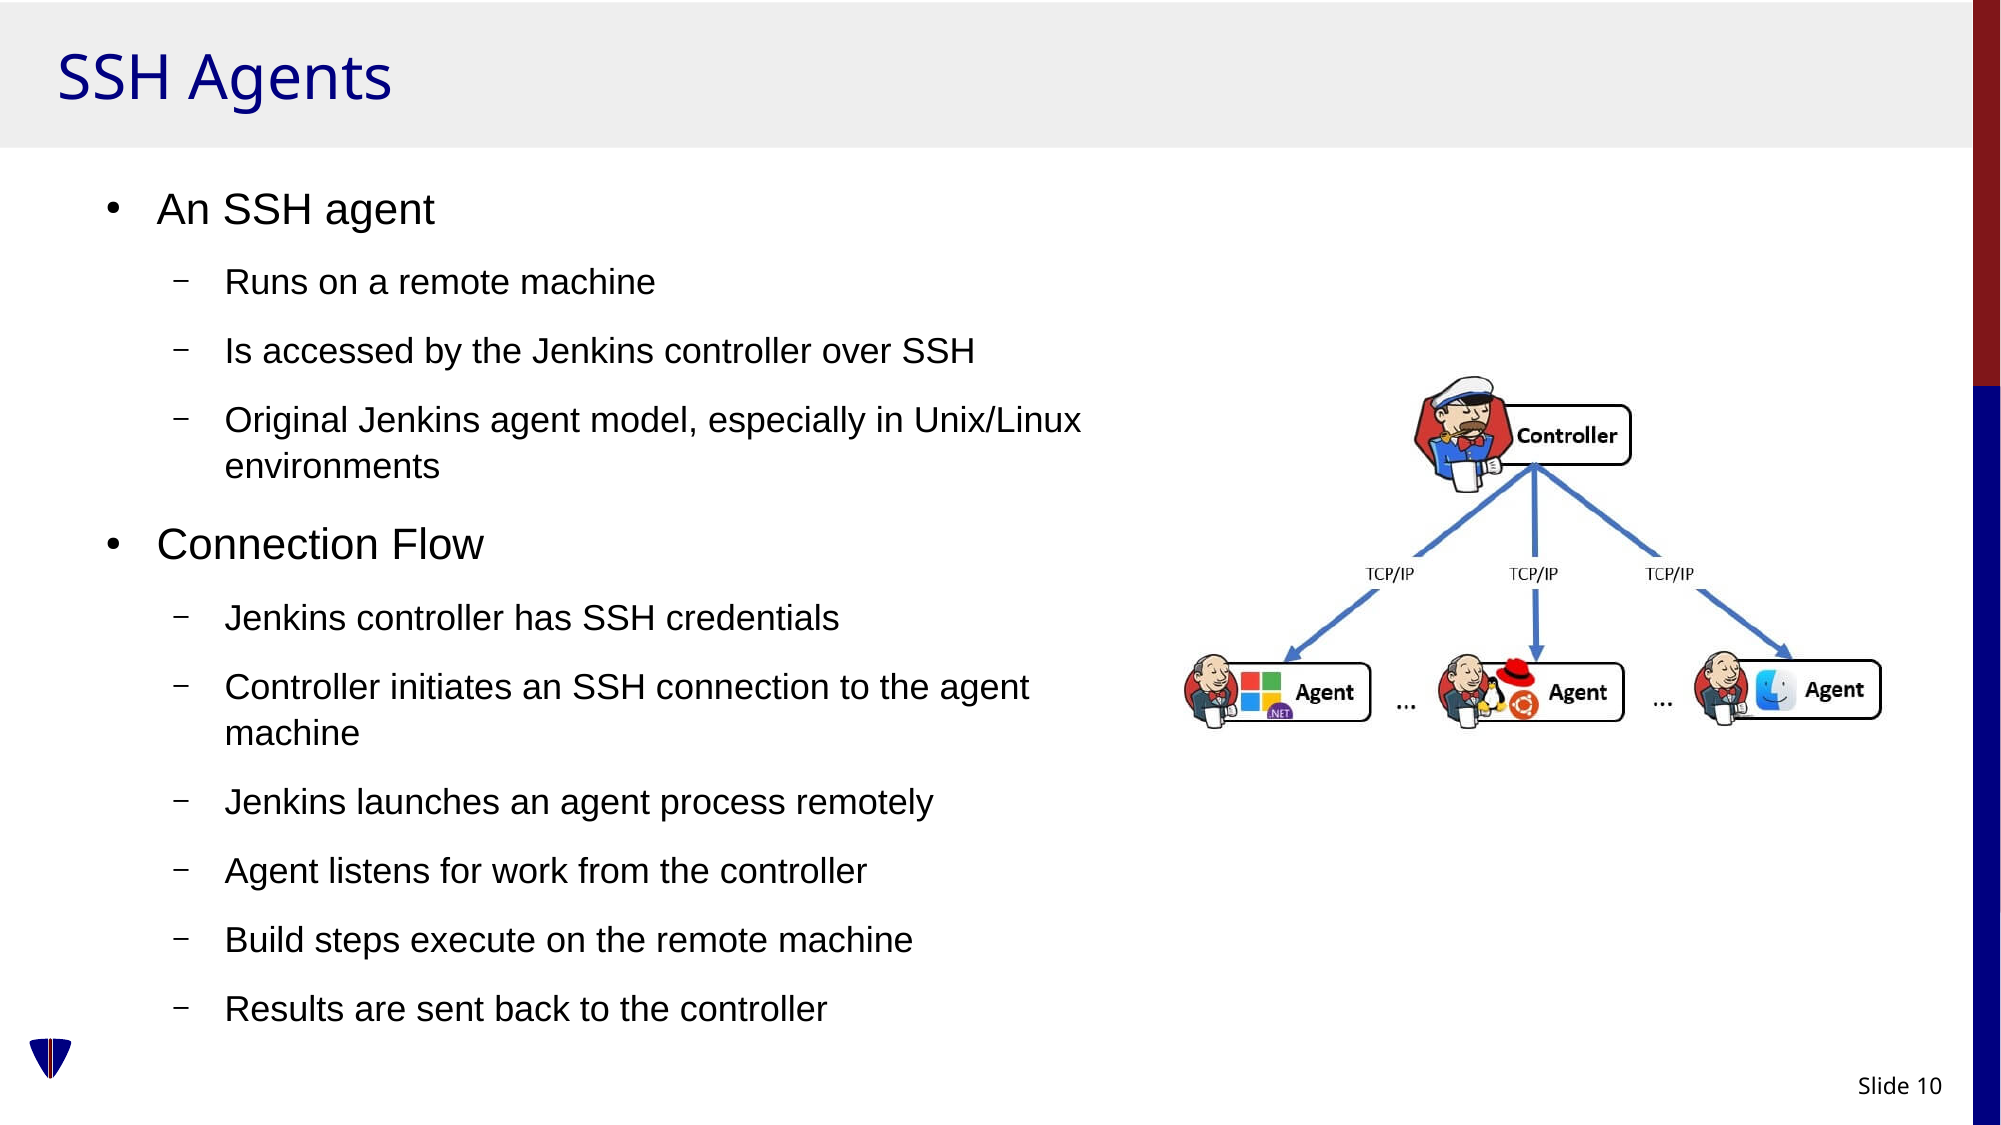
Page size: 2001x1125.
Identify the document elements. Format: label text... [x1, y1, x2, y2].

list An SSH agent Runs on a remote machine Is accessed by the Jenkins controller over SSH Original Jenkins agent model, especially in Unix/Linux environments Connection Flow Jenkins controller has SSH credentials Controller initiates an SSH connection to the agent machine Jenkins launches an agent process remotely Agent listens for work from the controller Build steps execute on the remote machine Results are sent back to the controller [88, 177, 1123, 1034]
picture [1122, 340, 1941, 798]
title SSH Agents [0, 2, 1973, 148]
